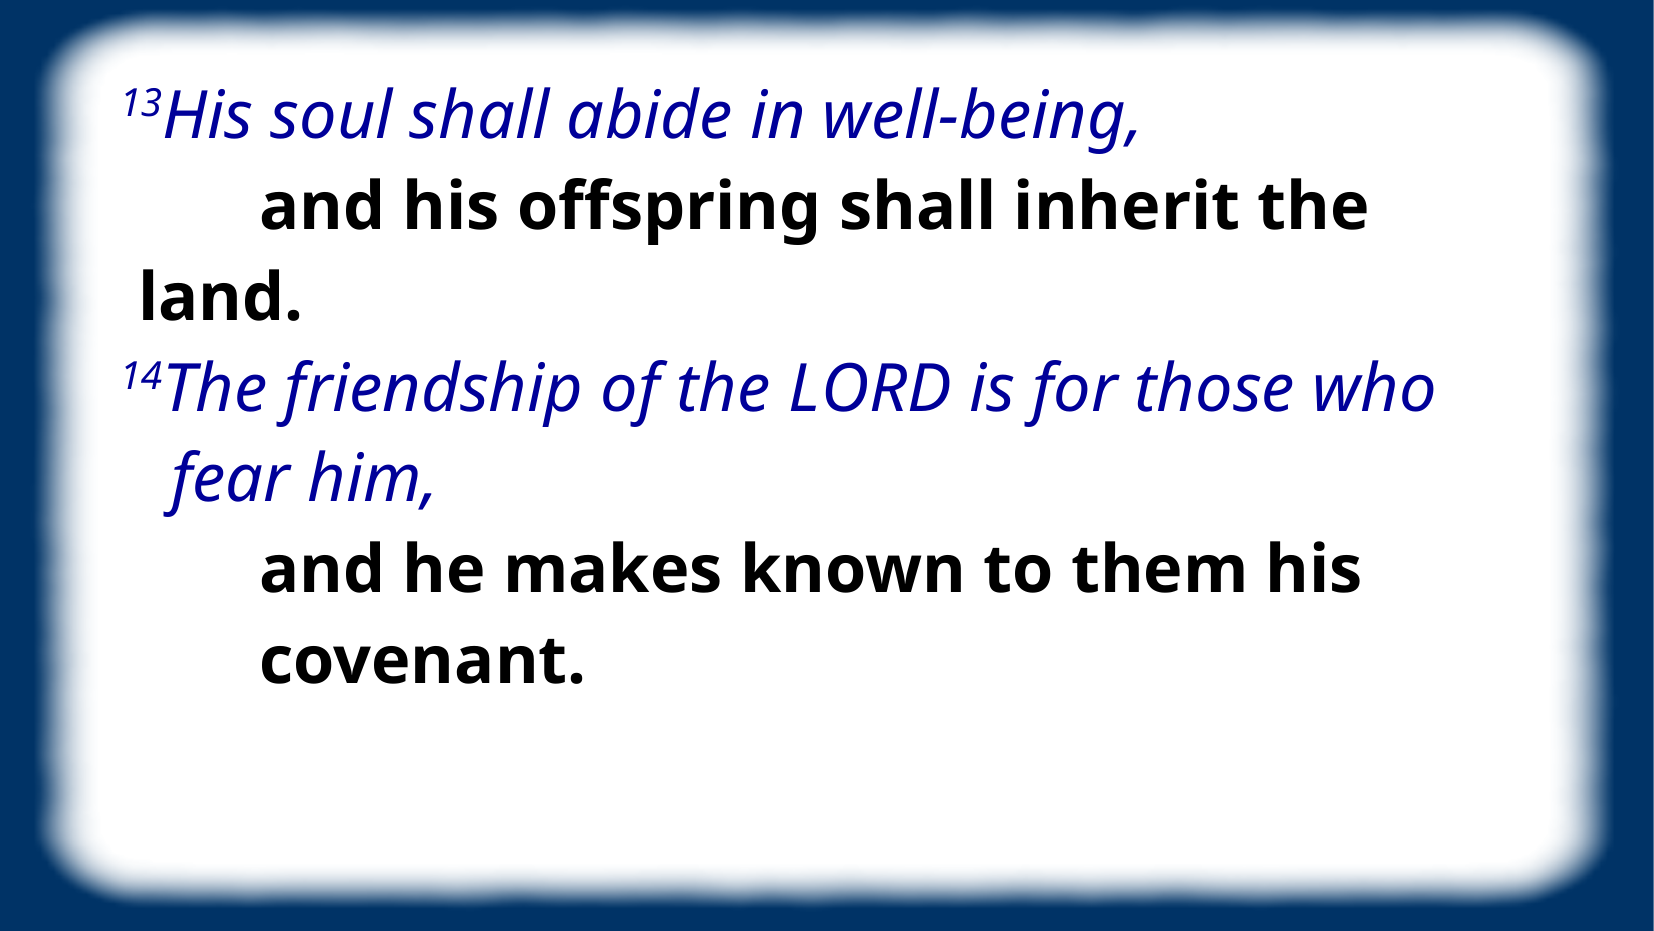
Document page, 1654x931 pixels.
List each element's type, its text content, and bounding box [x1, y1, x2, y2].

picture [0, 0, 1654, 931]
text_box 13His soul shall abide in well-being, and his offspring shall inherit the land. 14The friendship of the LORD is for those who fear him, and he makes known to them his covenant. [105, 60, 1546, 608]
